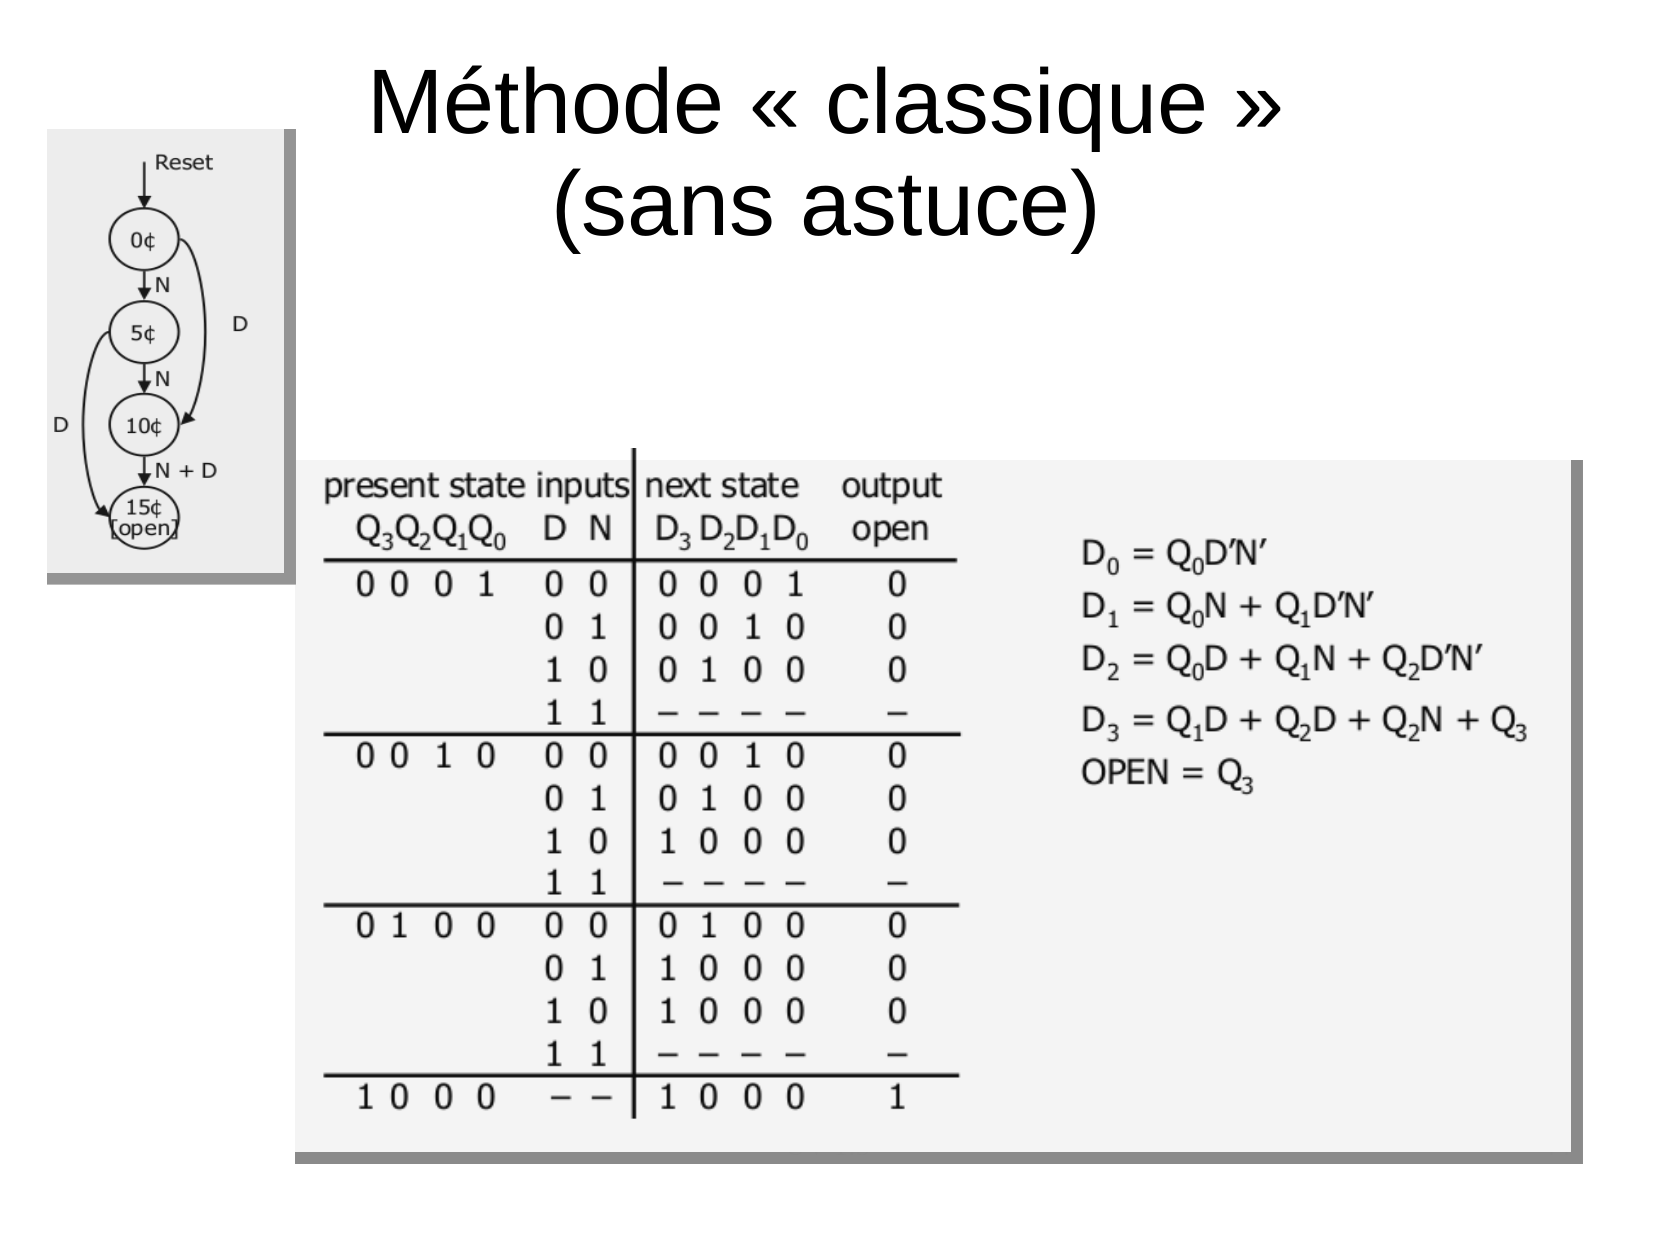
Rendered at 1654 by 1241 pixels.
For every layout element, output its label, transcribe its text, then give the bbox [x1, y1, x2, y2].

picture [35, 118, 284, 574]
picture [283, 448, 1571, 1152]
title Méthode « classique » (sans astuce) [82, 49, 1571, 257]
